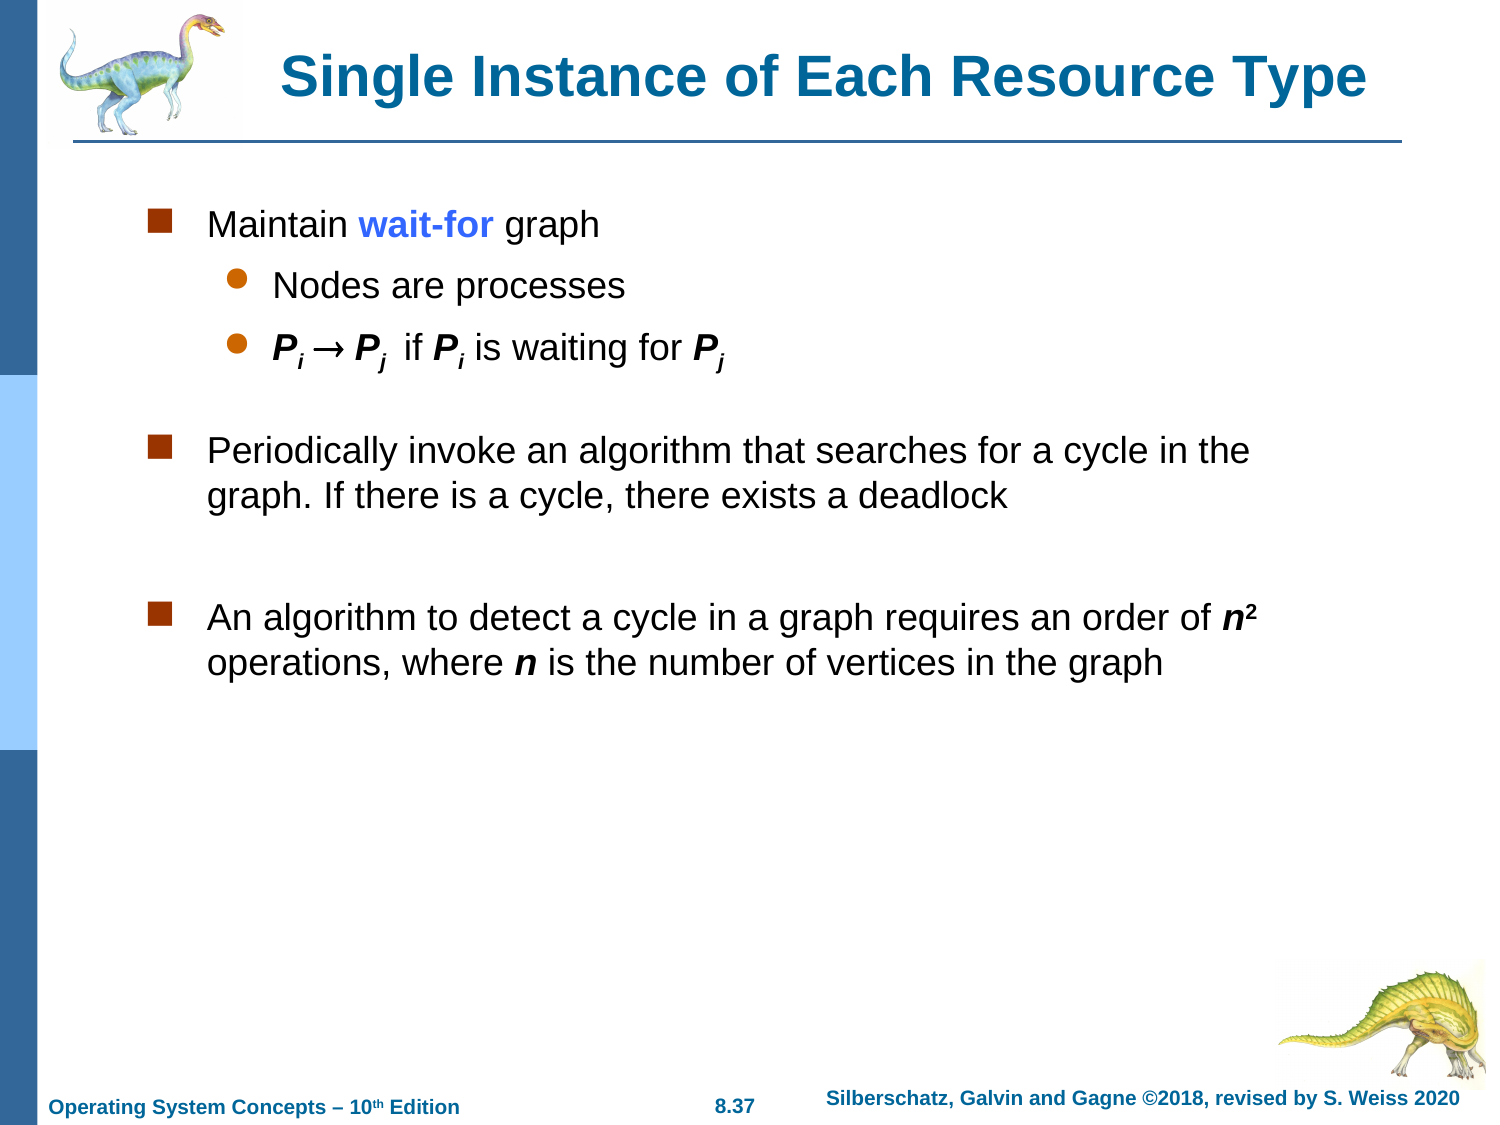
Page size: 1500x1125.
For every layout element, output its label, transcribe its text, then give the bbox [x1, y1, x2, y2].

title Single Instance of Each Resource Type [187, 0, 1463, 116]
list Maintain wait-for graph Nodes are processes Pi  Pj if Pi is waiting for Pj Periodically invoke an algorithm that searches for a cycle in the graph. If there is a cycle, there exists a deadlock An algorithm to detect a cycle in a graph requires an order of n2 operations, where n is the number of vertices in the graph [135, 192, 1380, 933]
picture [1275, 959, 1486, 1095]
picture [46, 0, 243, 149]
